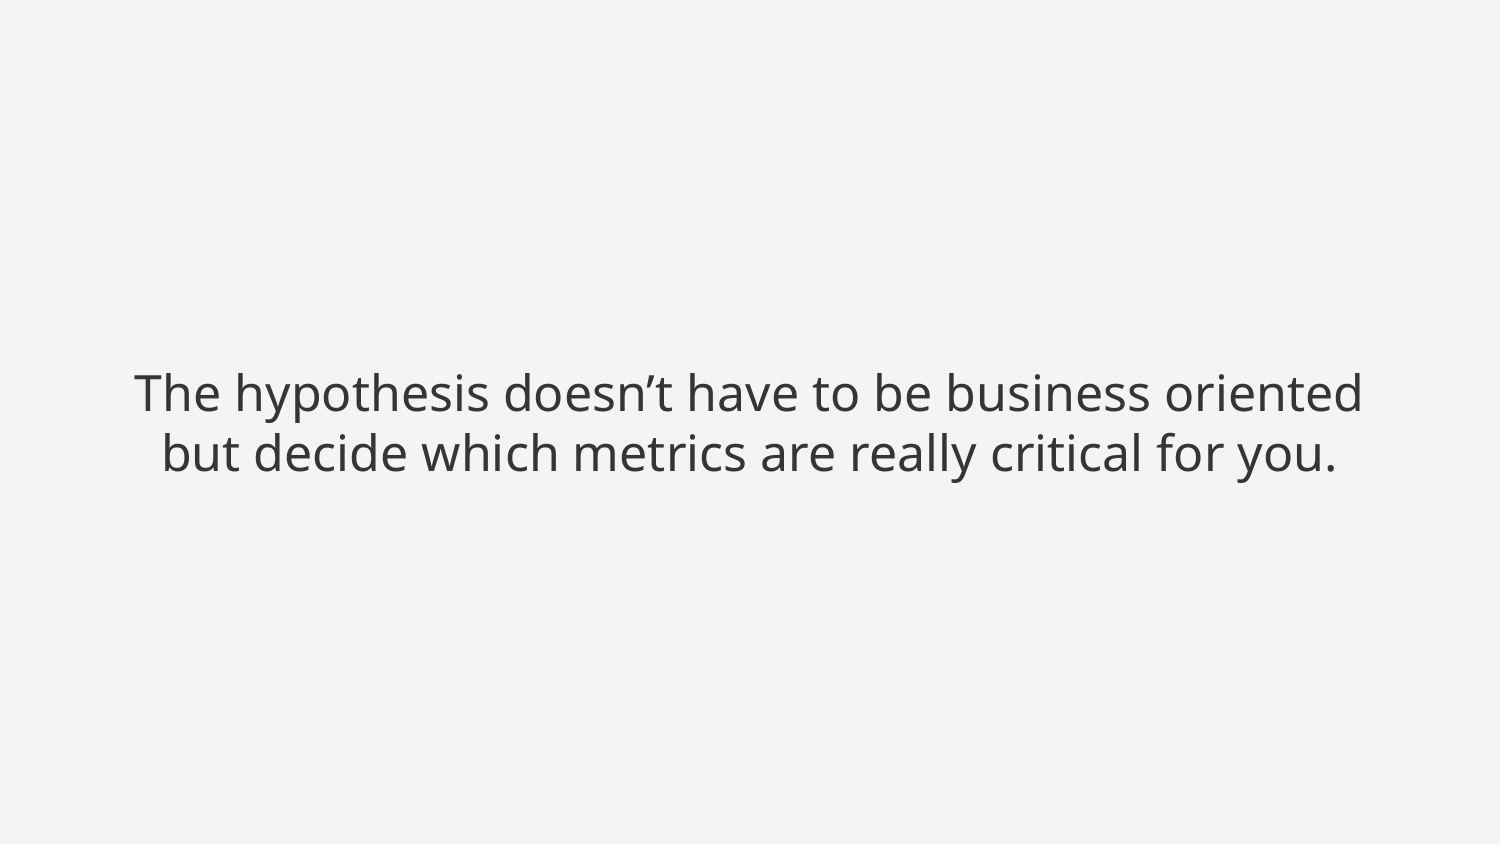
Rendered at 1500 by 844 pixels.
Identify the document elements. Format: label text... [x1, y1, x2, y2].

list The hypothesis doesn’t have to be business oriented but decide which metrics are really critical for you. [51, 266, 1449, 578]
